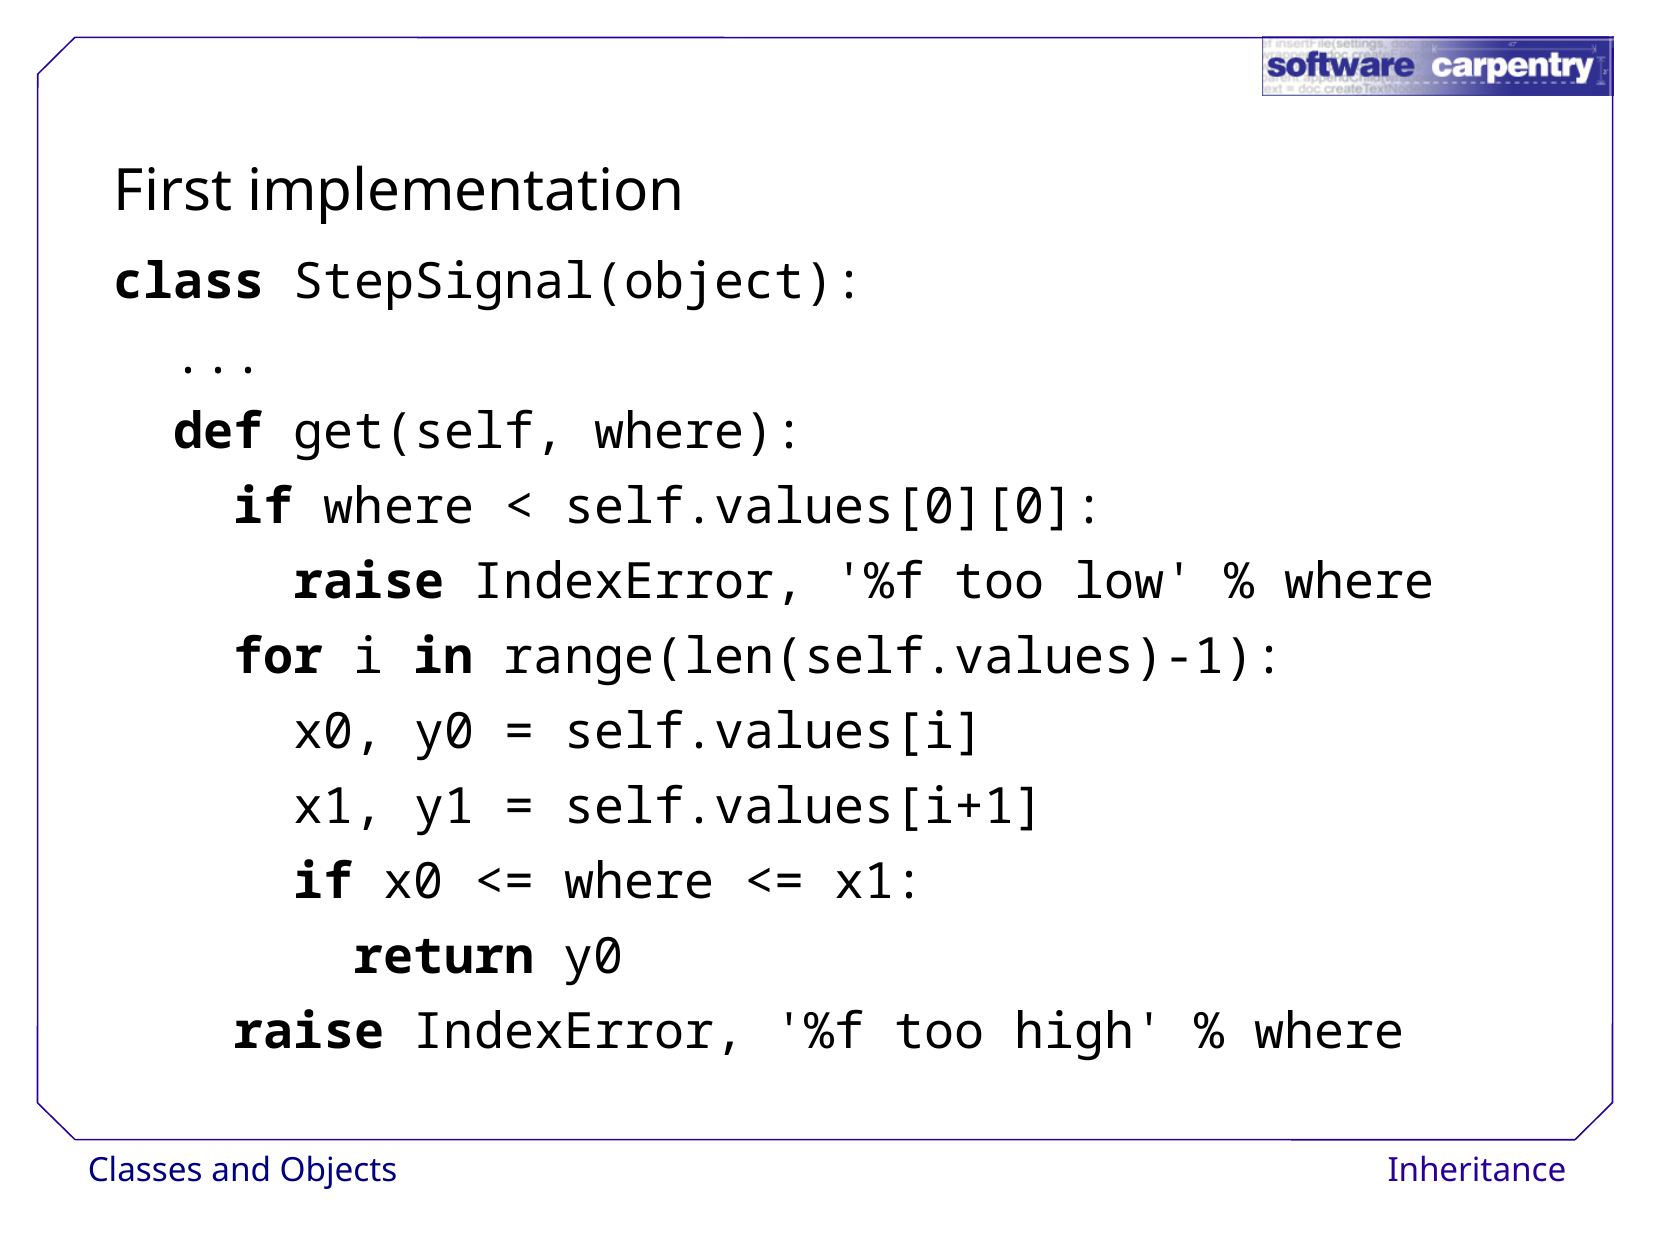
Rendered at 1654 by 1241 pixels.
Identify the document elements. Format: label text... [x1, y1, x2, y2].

text_box class StepSignal(object): ... def get(self, where): if where < self.values[0][0]: raise IndexError, '%f too low' % where for i in range(len(self.values)-1): x0, y0 = self.values[i] x1, y1 = self.values[i+1] if x0 <= where <= x1: return y0 raise IndexError, '%f too high' % where [99, 225, 1517, 1067]
picture [1262, 36, 1614, 96]
text_box First implementation [99, 109, 1517, 225]
